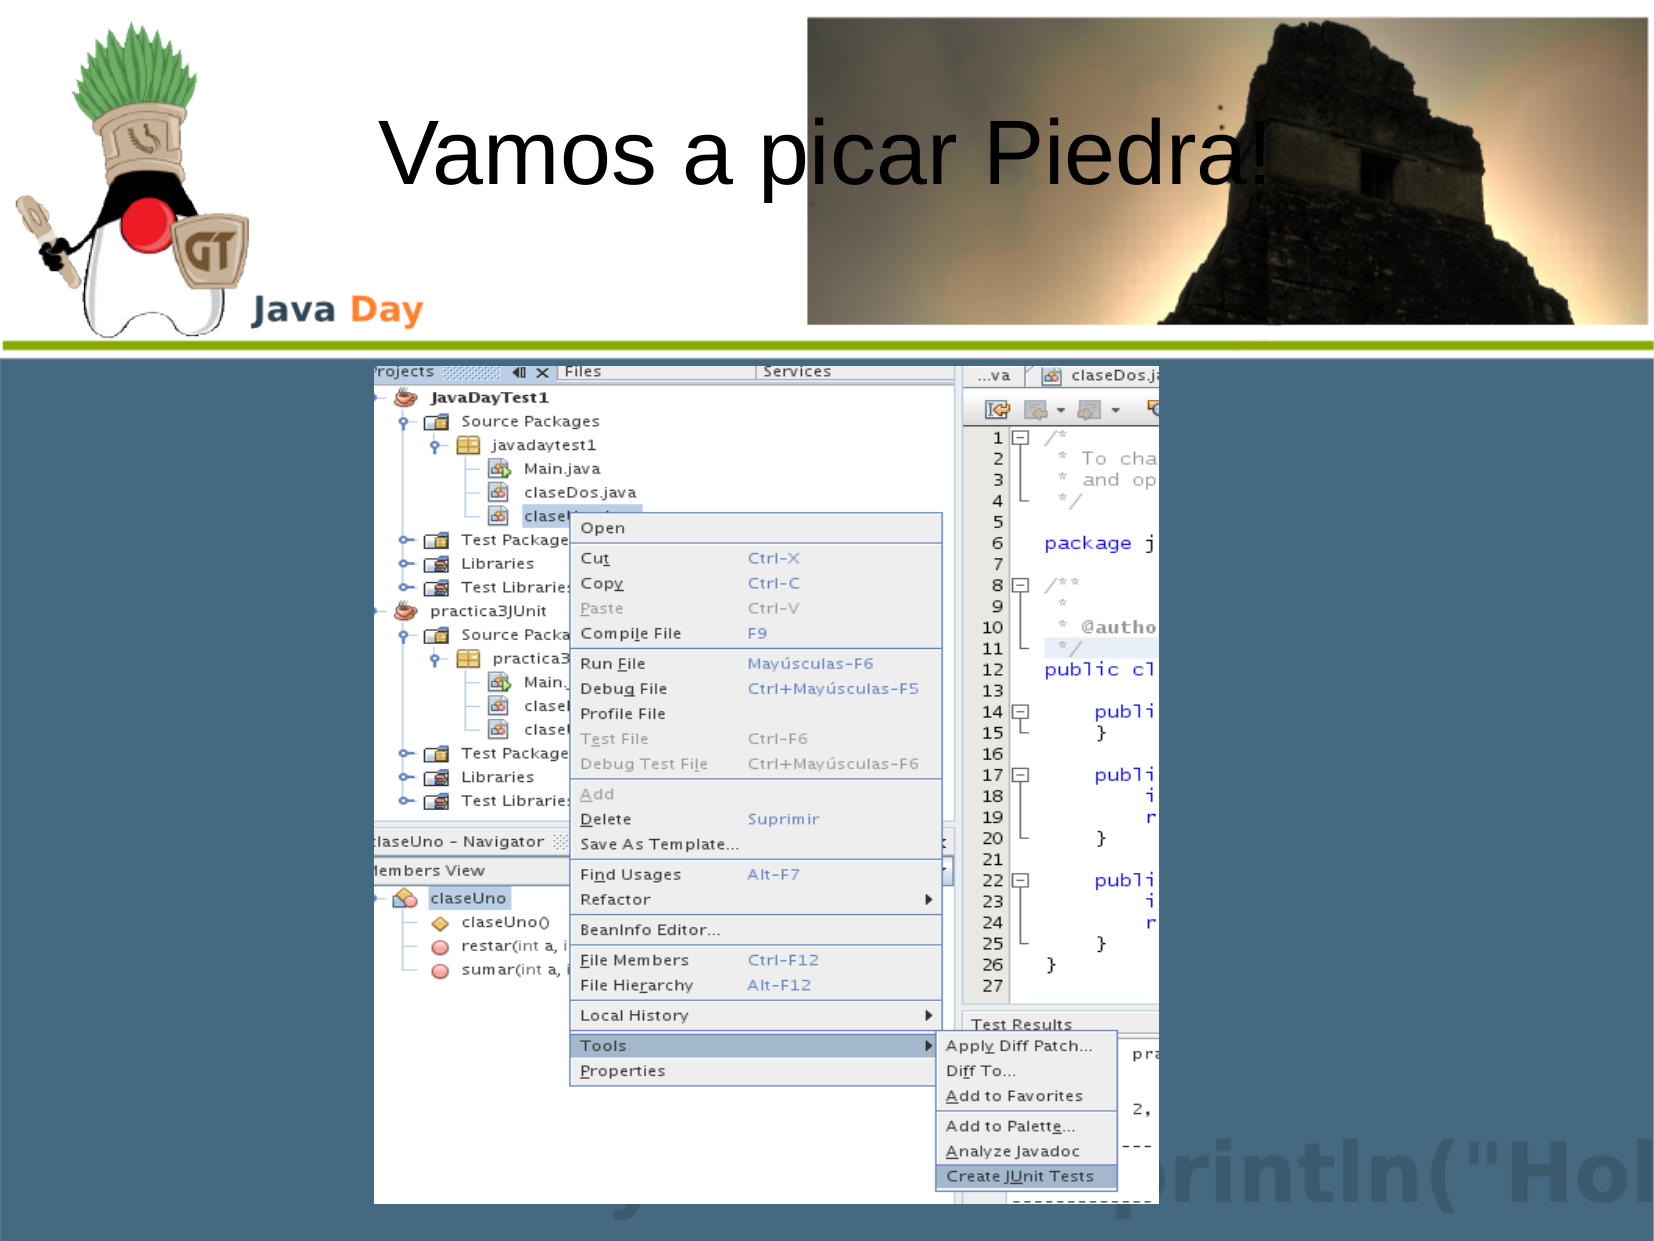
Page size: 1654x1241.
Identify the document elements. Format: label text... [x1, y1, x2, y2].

picture [0, 0, 1654, 1241]
title Vamos a picar Piedra! [82, 49, 1571, 257]
